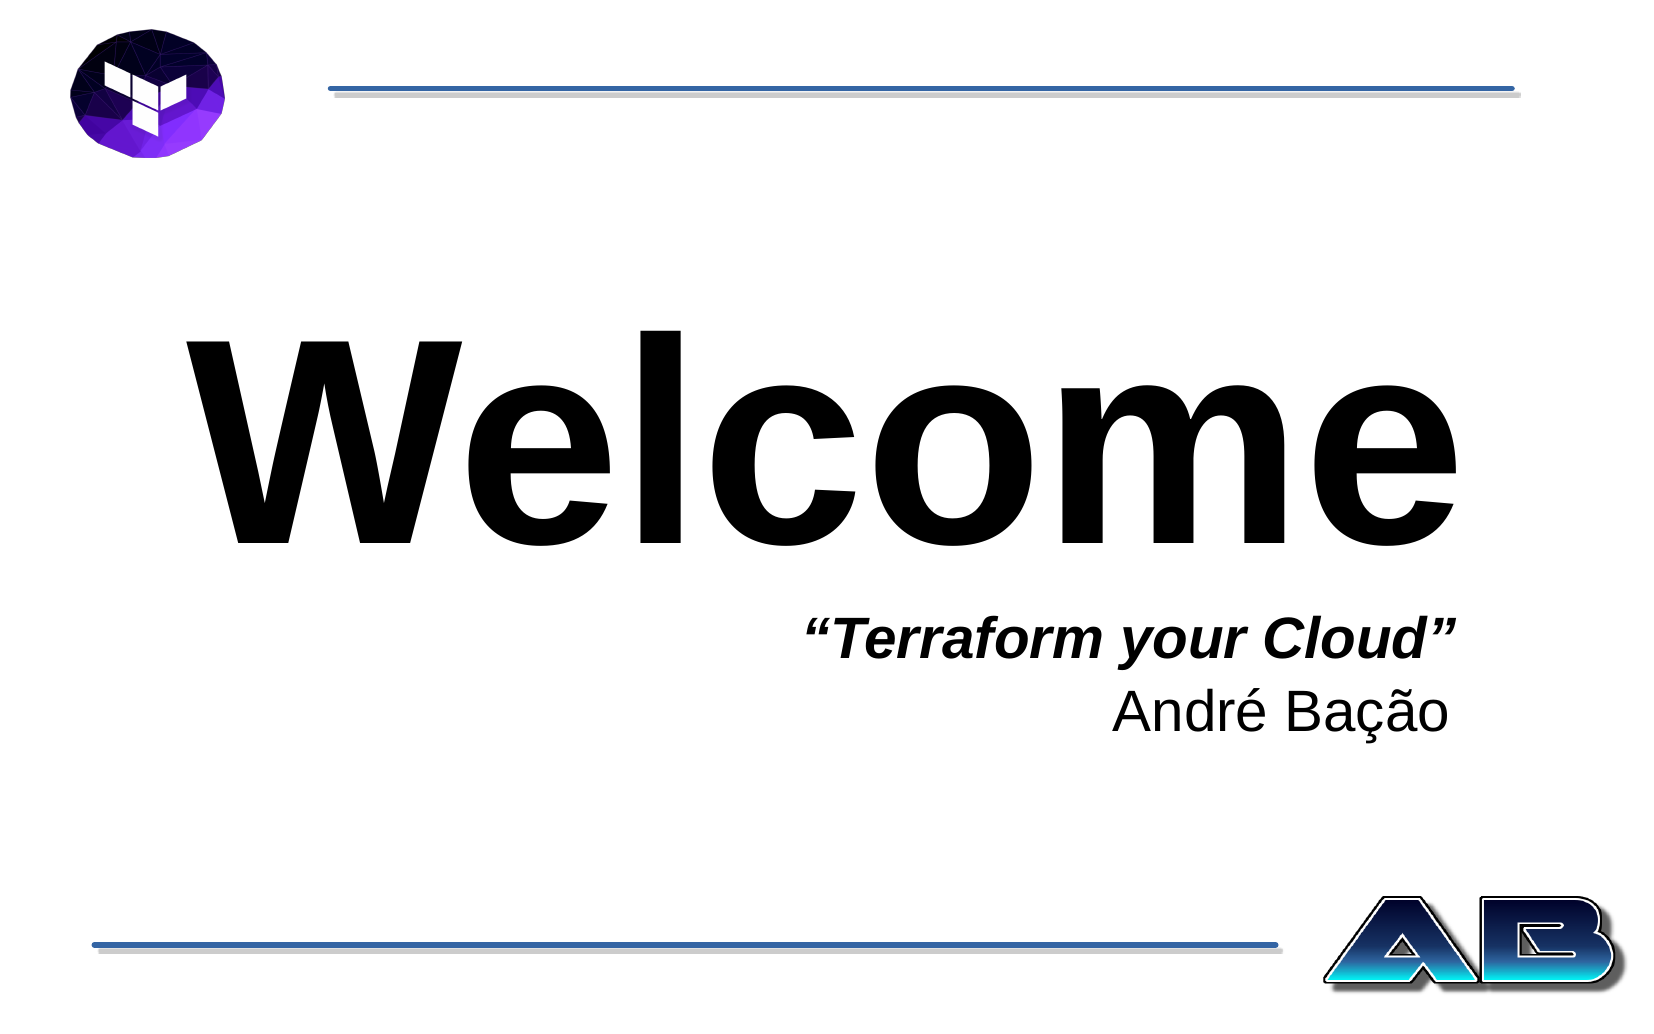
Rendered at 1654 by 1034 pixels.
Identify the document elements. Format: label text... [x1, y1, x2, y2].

picture [1322, 896, 1630, 996]
subtitle Welcome “Terraform your Cloud” André Bação [82, 39, 1571, 985]
picture [70, 29, 225, 158]
